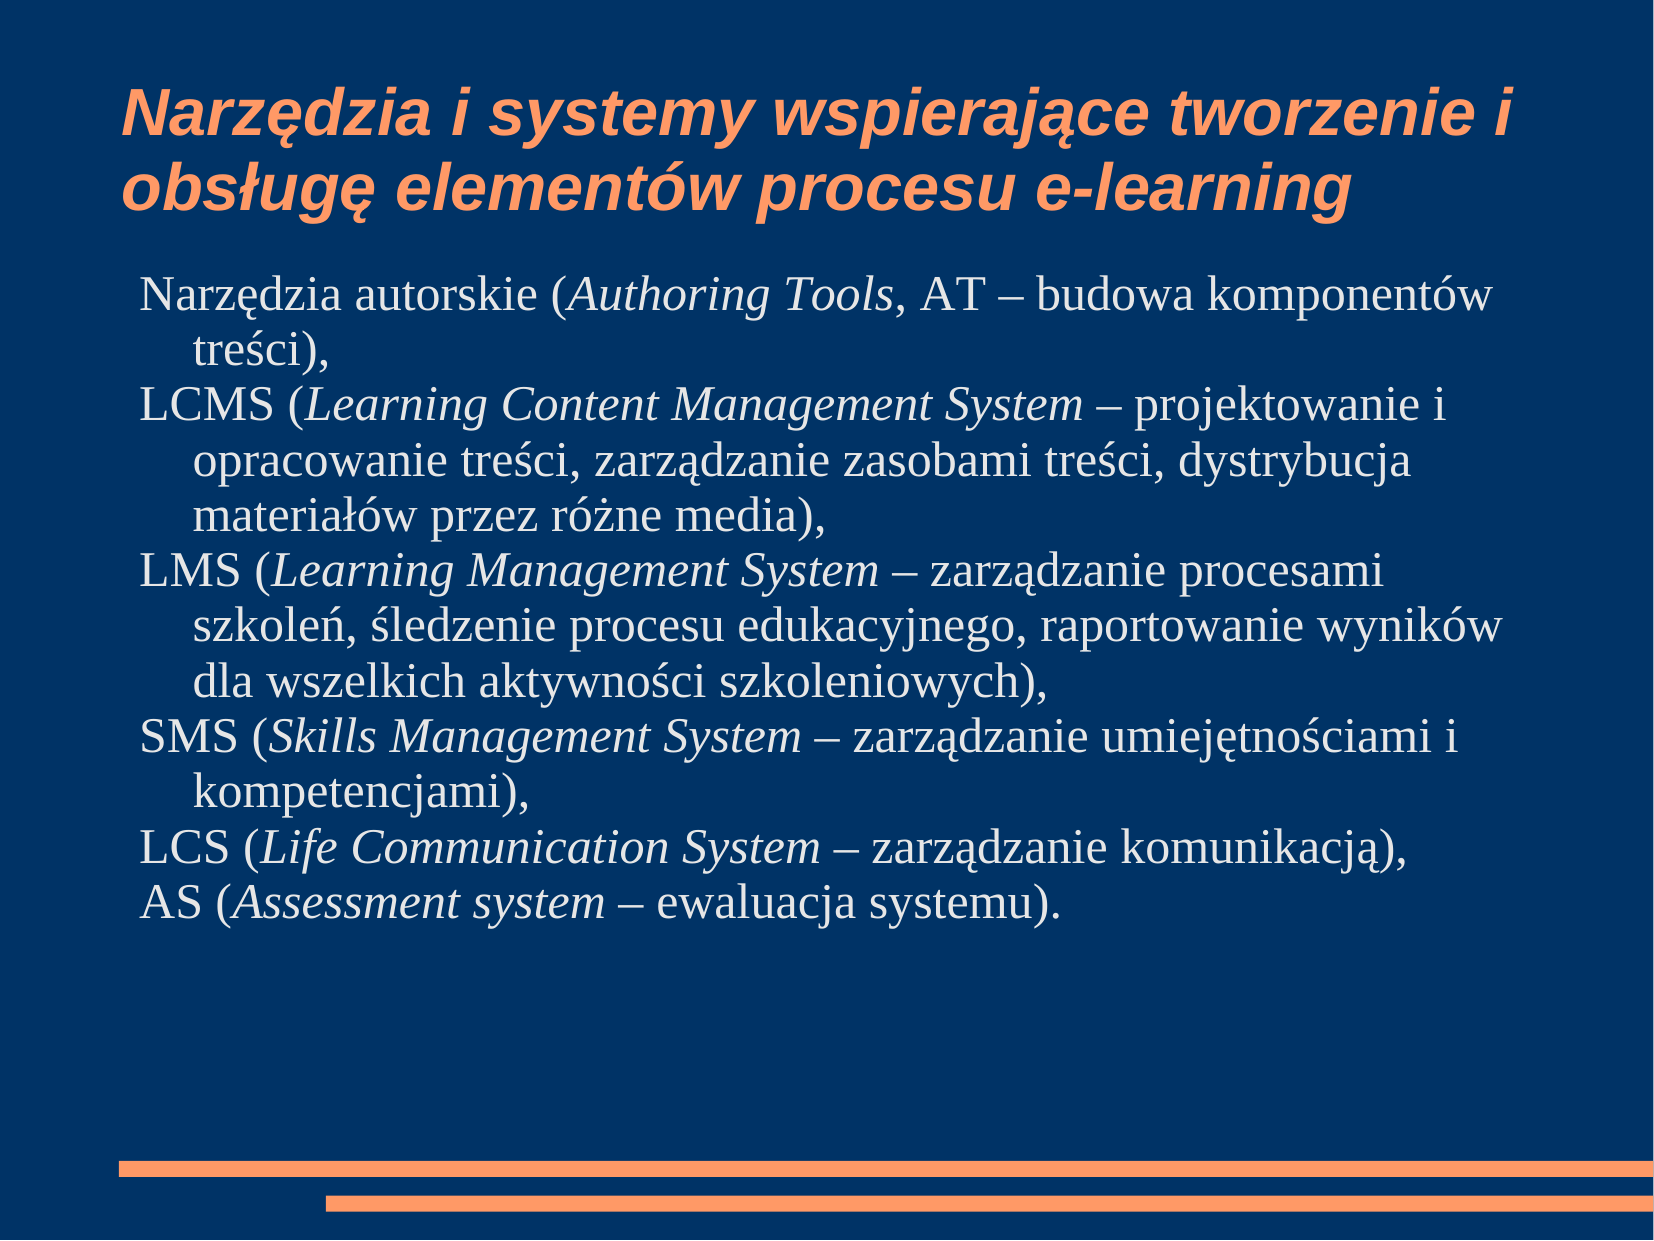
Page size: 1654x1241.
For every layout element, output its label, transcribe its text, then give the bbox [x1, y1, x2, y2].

list Narzędzia autorskie (Authoring Tools, AT – budowa komponentów treści), LCMS (Learning Content Management System – projektowanie i opracowanie treści, zarządzanie zasobami treści, dystrybucja materiałów przez różne media), LMS (Learning Management System – zarządzanie procesami szkoleń, śledzenie procesu edukacyjnego, raportowanie wyników dla wszelkich aktywności szkoleniowych), SMS (Skills Management System – zarządzanie umiejętnościami i kompetencjami), LCS (Life Communication System – zarządzanie komunikacją), AS (Assessment system – ewaluacja systemu). [121, 265, 1561, 1174]
title Narzędzia i systemy wspierające tworzenie i obsługę elementów procesu e-learning [121, 33, 1534, 265]
